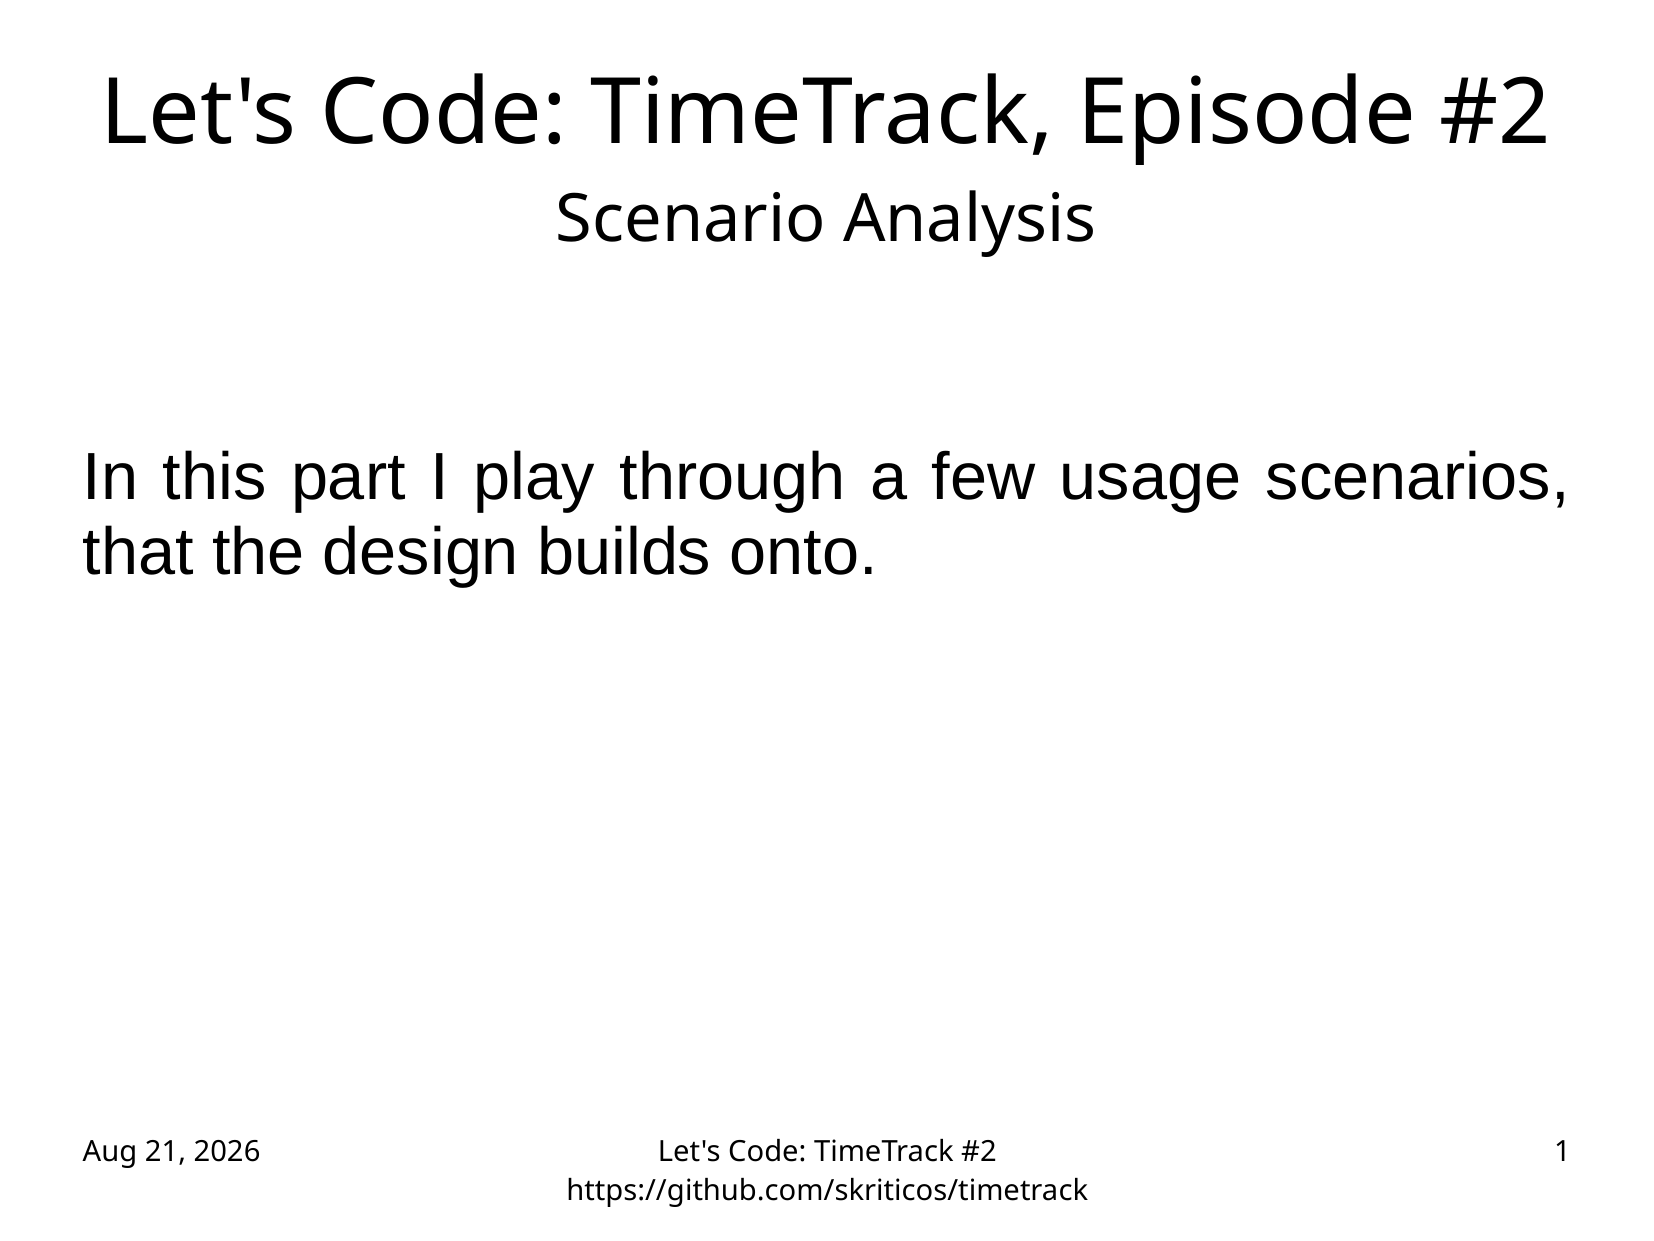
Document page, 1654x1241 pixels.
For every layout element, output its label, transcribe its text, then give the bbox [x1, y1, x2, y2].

title Let's Code: TimeTrack, Episode #2 Scenario Analysis [82, 49, 1571, 257]
subtitle In this part I play through a few usage scenarios, that the design builds onto. [82, 438, 1571, 1169]
